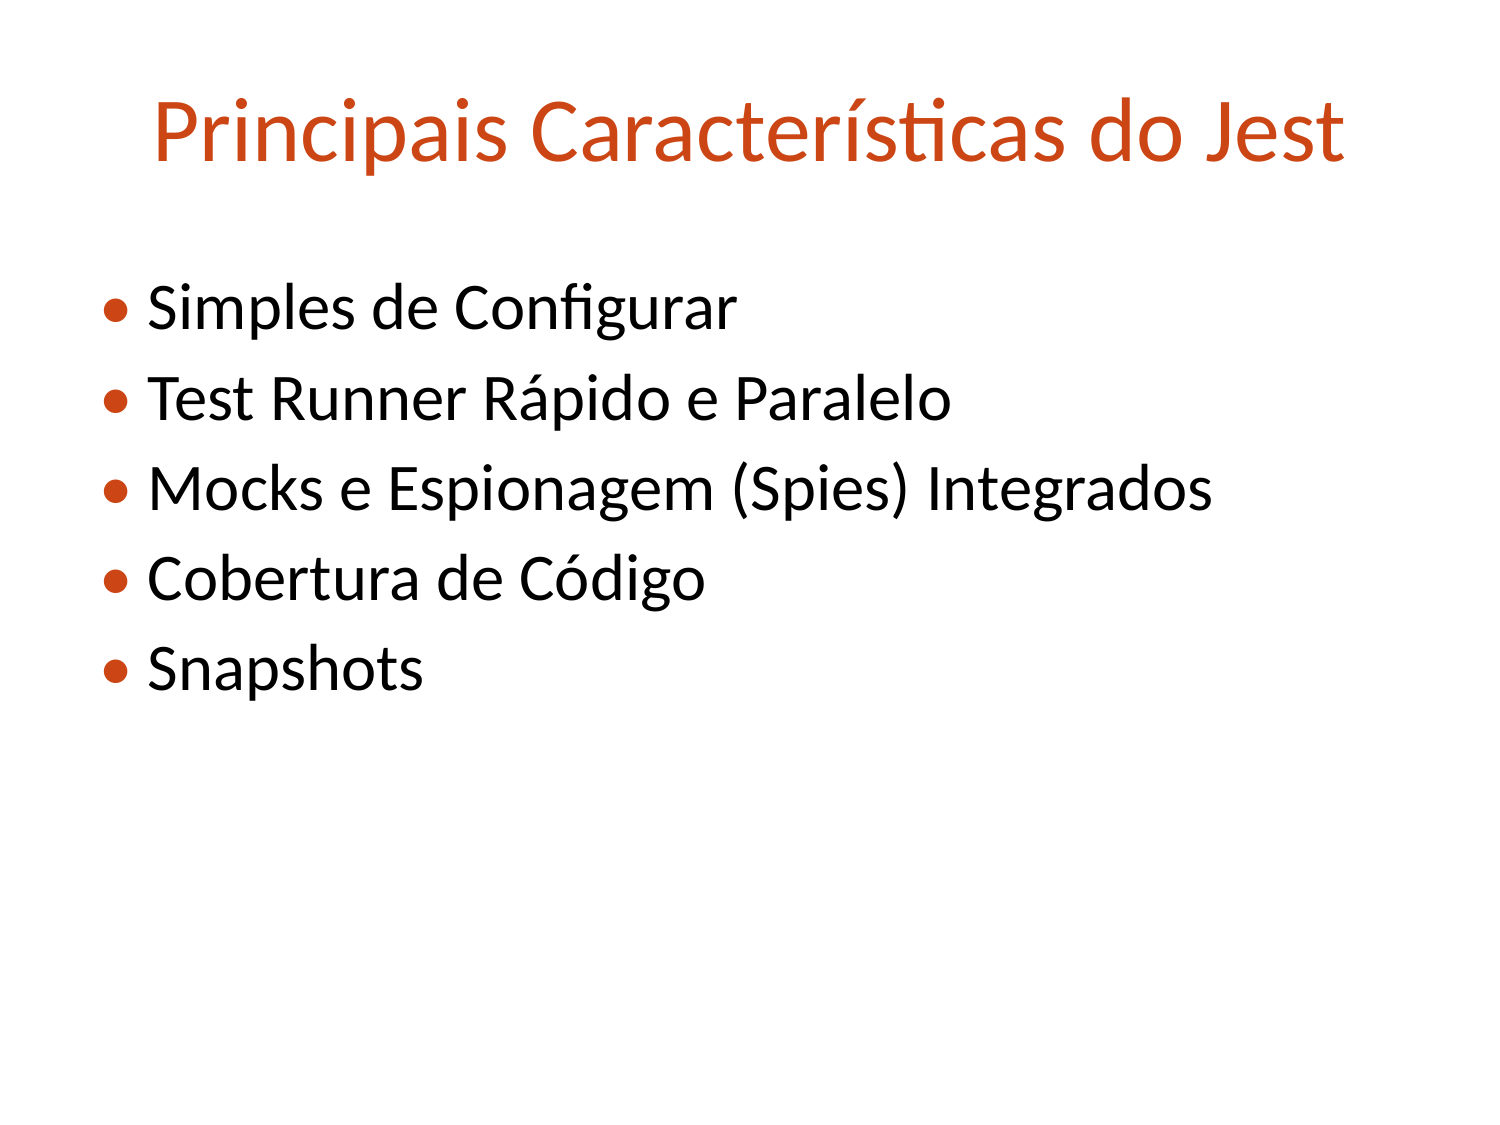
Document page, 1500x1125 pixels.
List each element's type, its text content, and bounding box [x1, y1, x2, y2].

title Principais Características do Jest [75, 45, 1425, 233]
list • Simples de Configurar • Test Runner Rápido e Paralelo • Mocks e Espionagem (Spies) Integrados • Cobertura de Código • Snapshots [84, 262, 1435, 1005]
